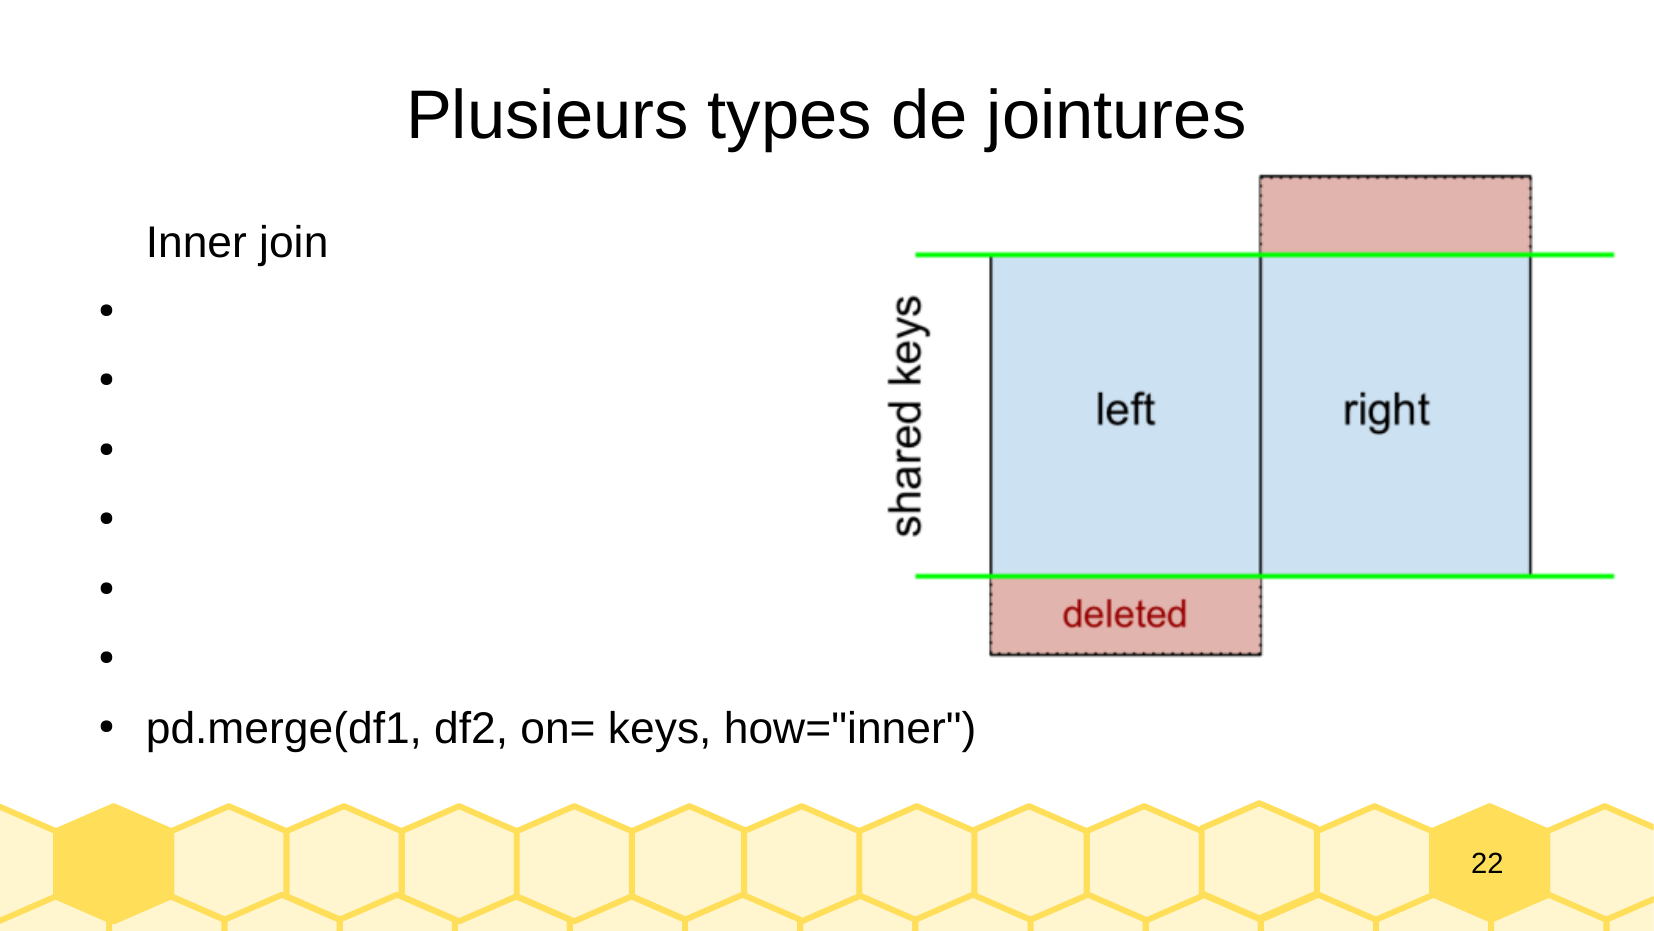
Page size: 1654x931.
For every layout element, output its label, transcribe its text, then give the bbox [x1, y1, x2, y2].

list Inner join pd.merge(df1, df2, on= keys, how="inner") [82, 217, 1571, 758]
picture [780, 147, 1654, 681]
title Plusieurs types de jointures [82, 37, 1571, 193]
